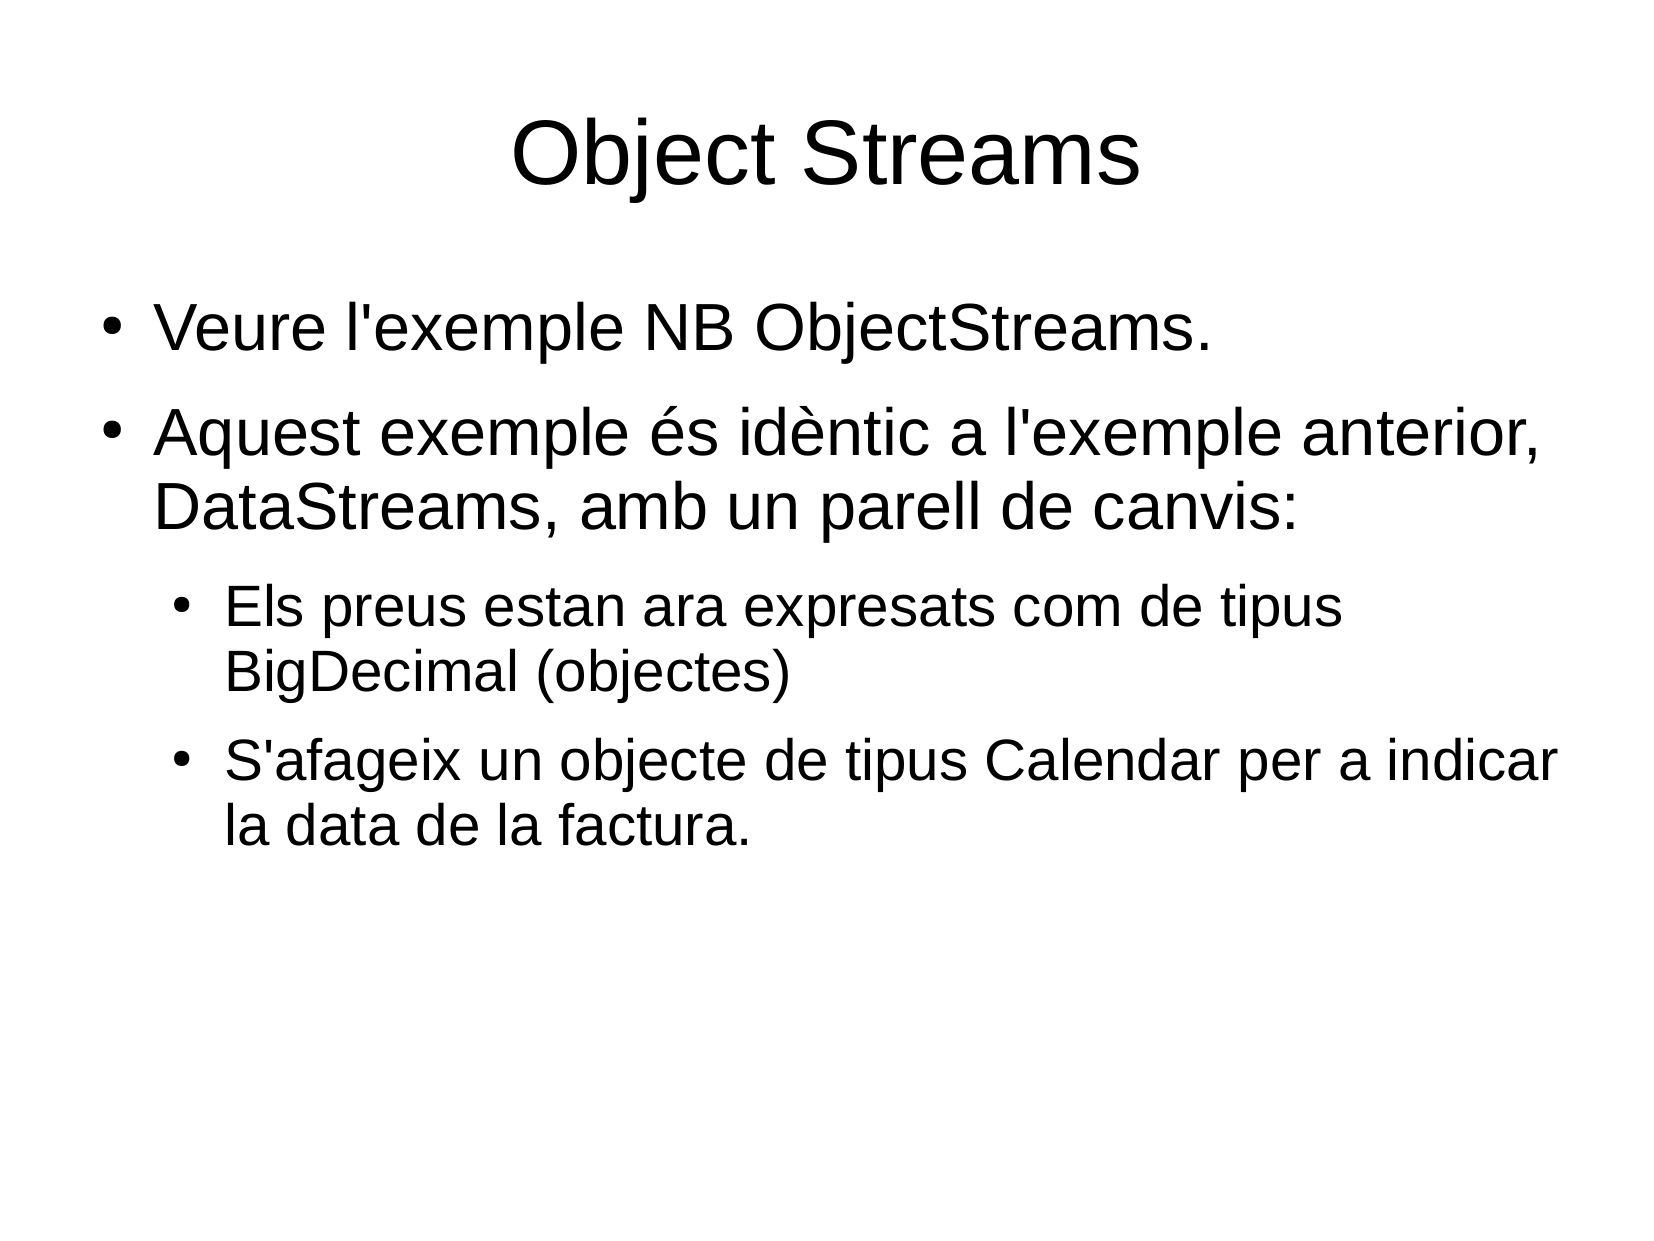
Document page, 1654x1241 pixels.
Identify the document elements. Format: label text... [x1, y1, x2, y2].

list Veure l'exemple NB ObjectStreams. Aquest exemple és idèntic a l'exemple anterior, DataStreams, amb un parell de canvis: Els preus estan ara expresats com de tipus BigDecimal (objectes) S'afageix un objecte de tipus Calendar per a indicar la data de la factura. [82, 290, 1571, 1010]
title Object Streams [82, 49, 1571, 257]
